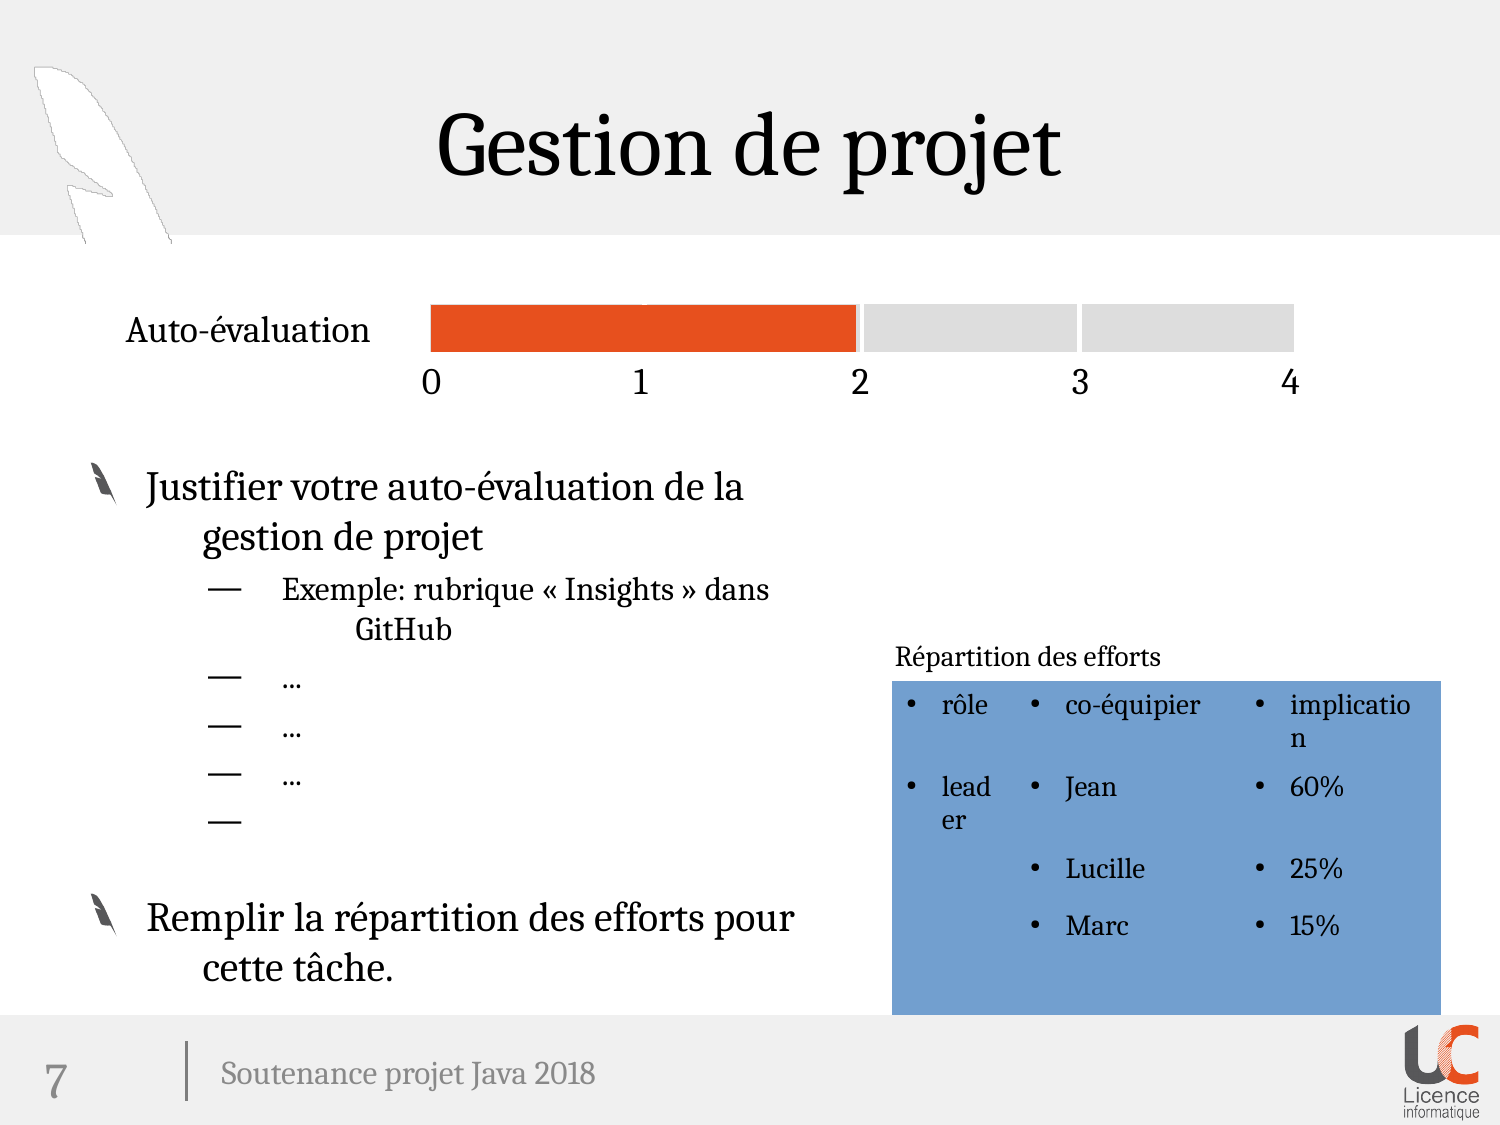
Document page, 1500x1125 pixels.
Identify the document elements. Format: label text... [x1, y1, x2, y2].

text_box Soutenance projet Java 2018 [206, 1041, 939, 1102]
table_cell Lucille [1016, 844, 1240, 901]
table_cell 60% [1240, 763, 1441, 844]
table_cell [1016, 958, 1240, 1015]
picture [29, 63, 187, 244]
text_box [431, 305, 856, 352]
table_cell [1240, 958, 1441, 1015]
table_cell 15% [1240, 901, 1441, 958]
table_cell Jean [1016, 763, 1240, 844]
text_box <numéro> [29, 1041, 160, 1102]
table_cell [892, 844, 1016, 901]
list Justifier votre auto-évaluation de la gestion de projet Exemple: rubrique « Insights » dans GitHub ... ... ... Remplir la répartition des efforts pour cette tâche. [75, 444, 869, 1005]
table_cell Marc [1016, 901, 1240, 958]
table_cell [892, 901, 1016, 958]
table_cell [892, 958, 1016, 1015]
table_header implication [1240, 681, 1441, 763]
text_box Répartition des efforts [879, 630, 1237, 681]
table_cell leader [892, 763, 1016, 844]
table_cell 25% [1240, 844, 1441, 901]
title Gestion de projet [75, 45, 1426, 233]
table_header co-équipier [1016, 681, 1240, 763]
table_header rôle [892, 681, 1016, 763]
picture [1398, 1020, 1484, 1122]
